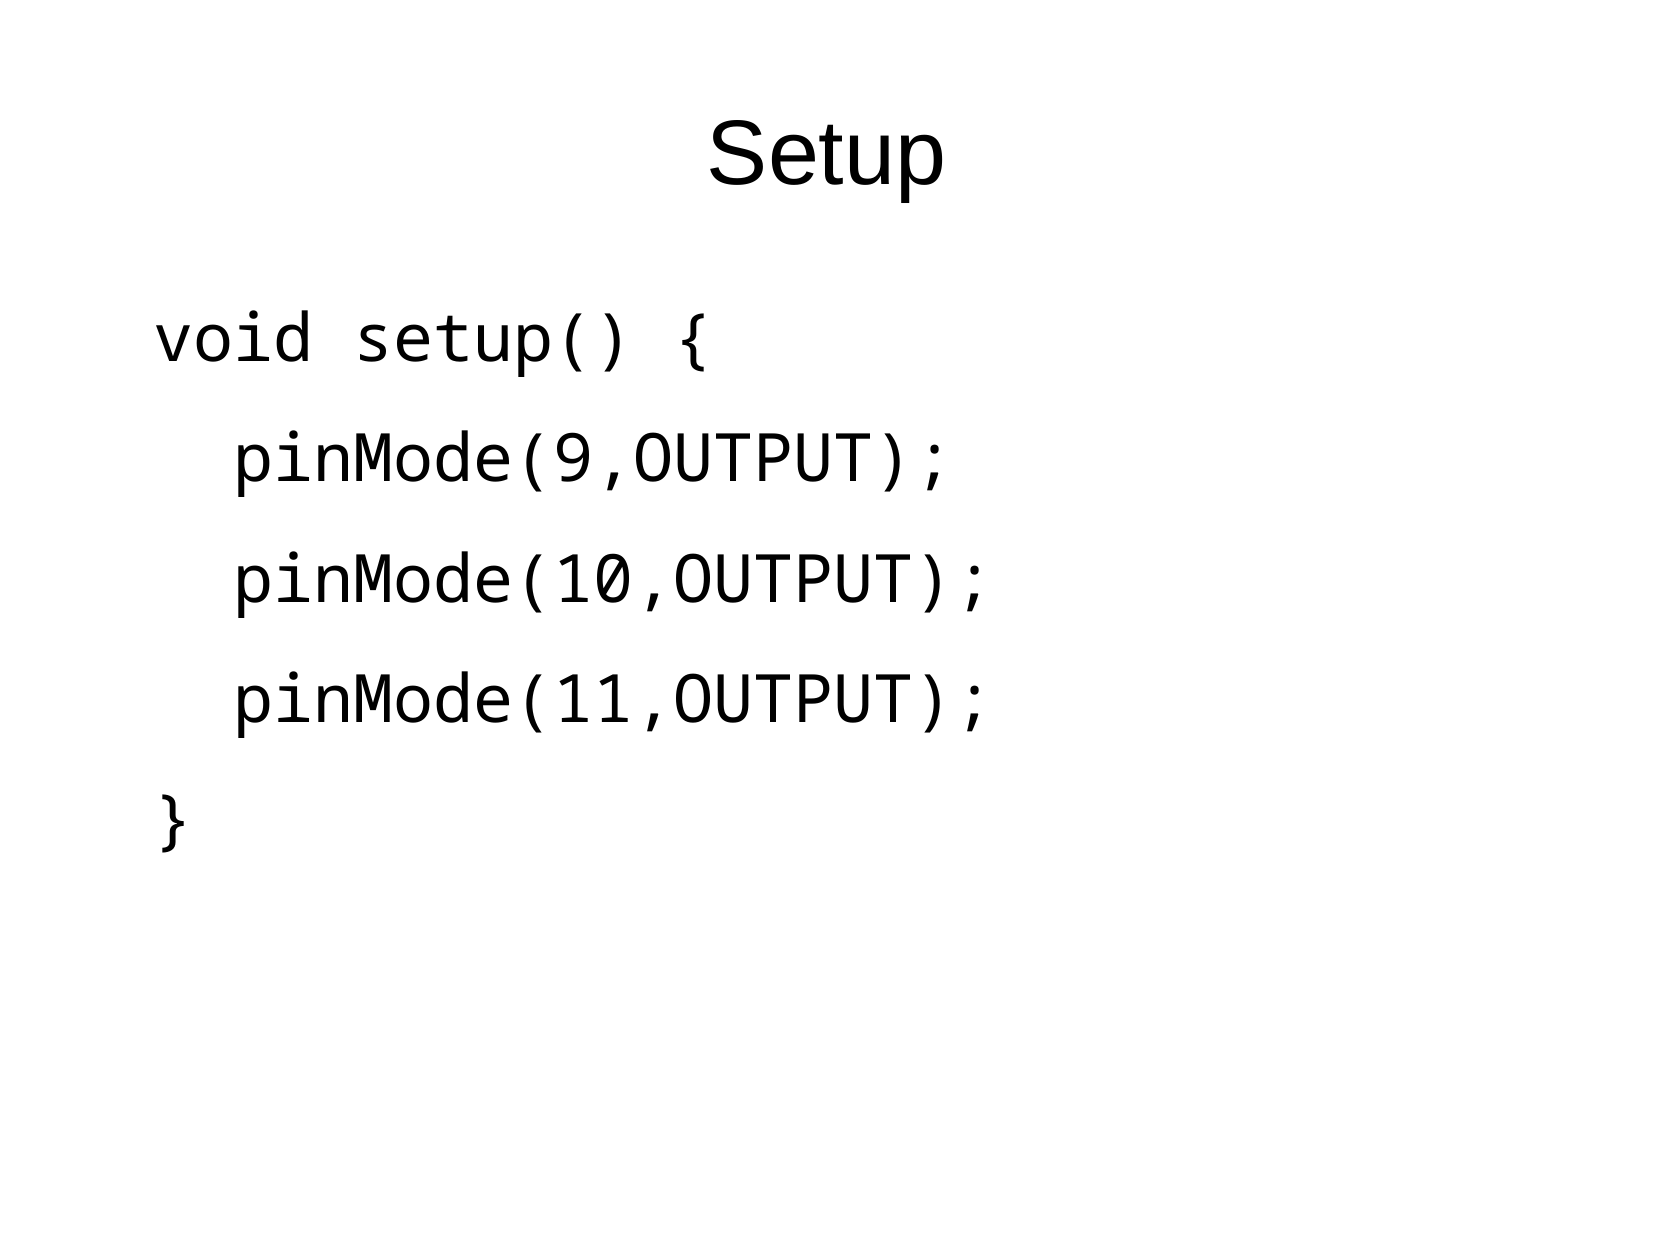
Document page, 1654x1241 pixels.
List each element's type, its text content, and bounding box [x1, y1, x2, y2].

list void setup() { pinMode(9,OUTPUT); pinMode(10,OUTPUT); pinMode(11,OUTPUT); } [82, 290, 1571, 1186]
title Setup [82, 49, 1571, 257]
